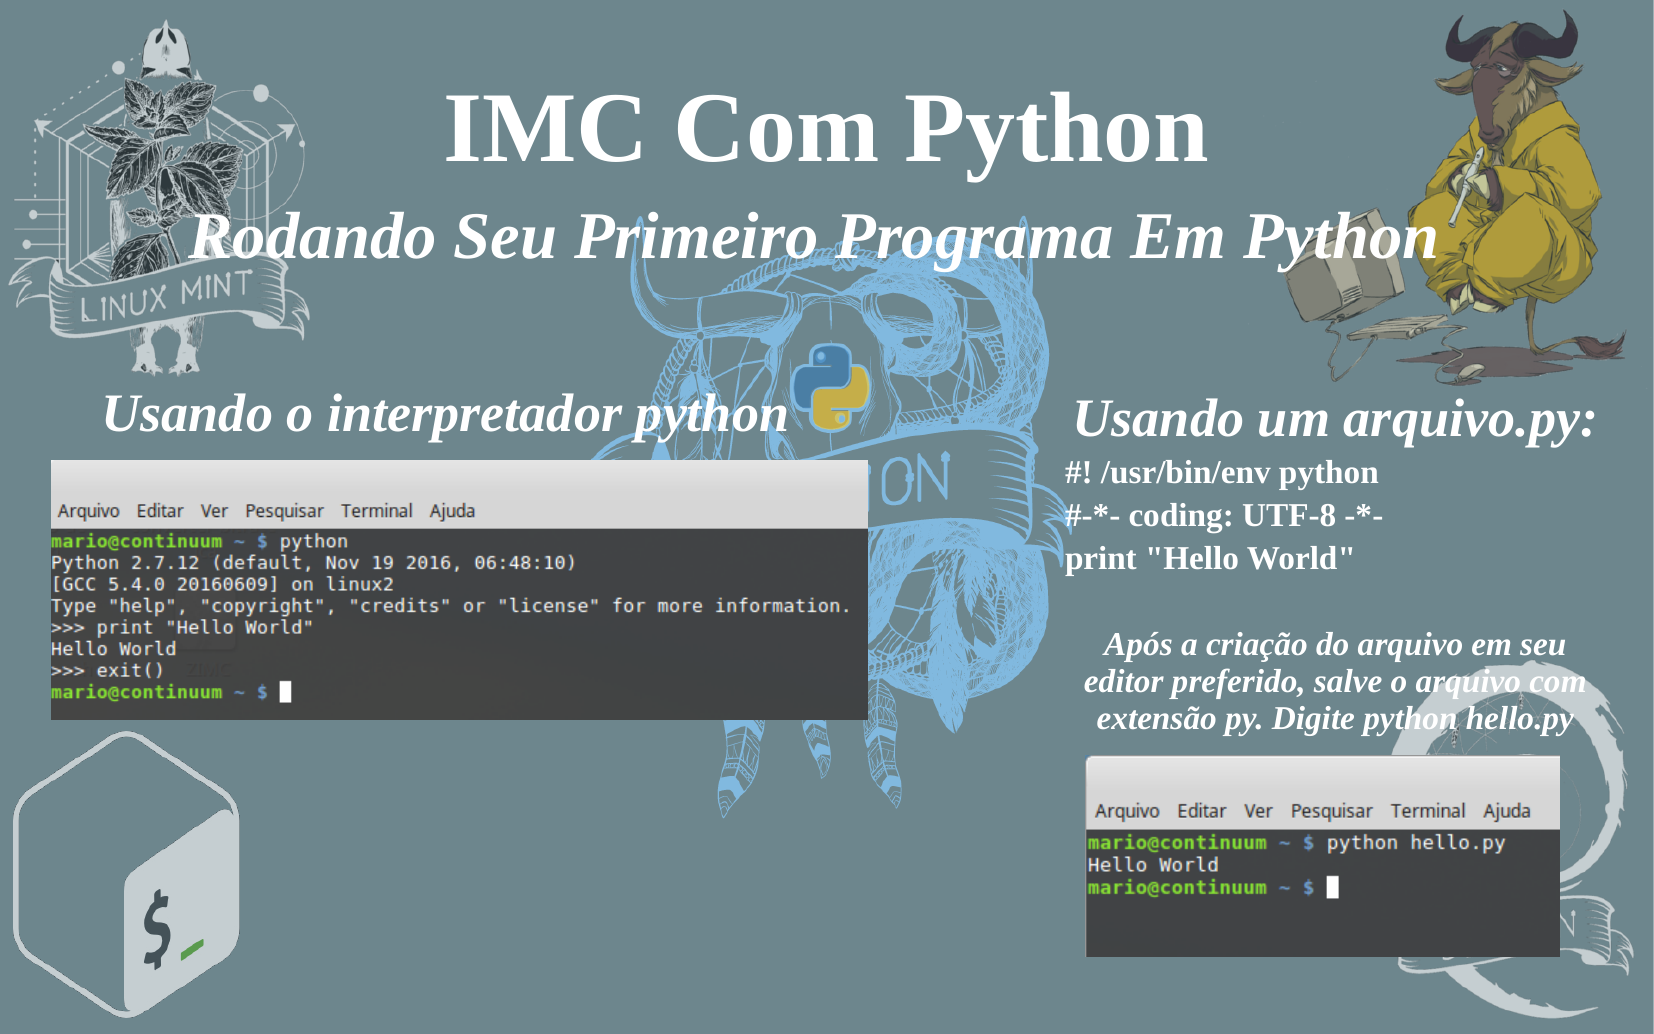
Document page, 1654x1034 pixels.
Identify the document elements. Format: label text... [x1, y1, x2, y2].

list Usando o interpretador python [82, 720, 809, 983]
text_box Rodando Seu Primeiro Programa Em Python [112, 181, 1518, 290]
picture [0, 0, 1654, 1034]
list Usando um arquivo.py: #! /usr/bin/env python #-*- coding: UTF-8 -*- print "Hello World" Após a criação do arquivo em seu editor preferido, salve o arquivo com extensão py. Digite python hello.py [994, 388, 1607, 944]
title IMC Com Python [82, 41, 1571, 214]
list Usando o interpretador python [82, 383, 809, 460]
